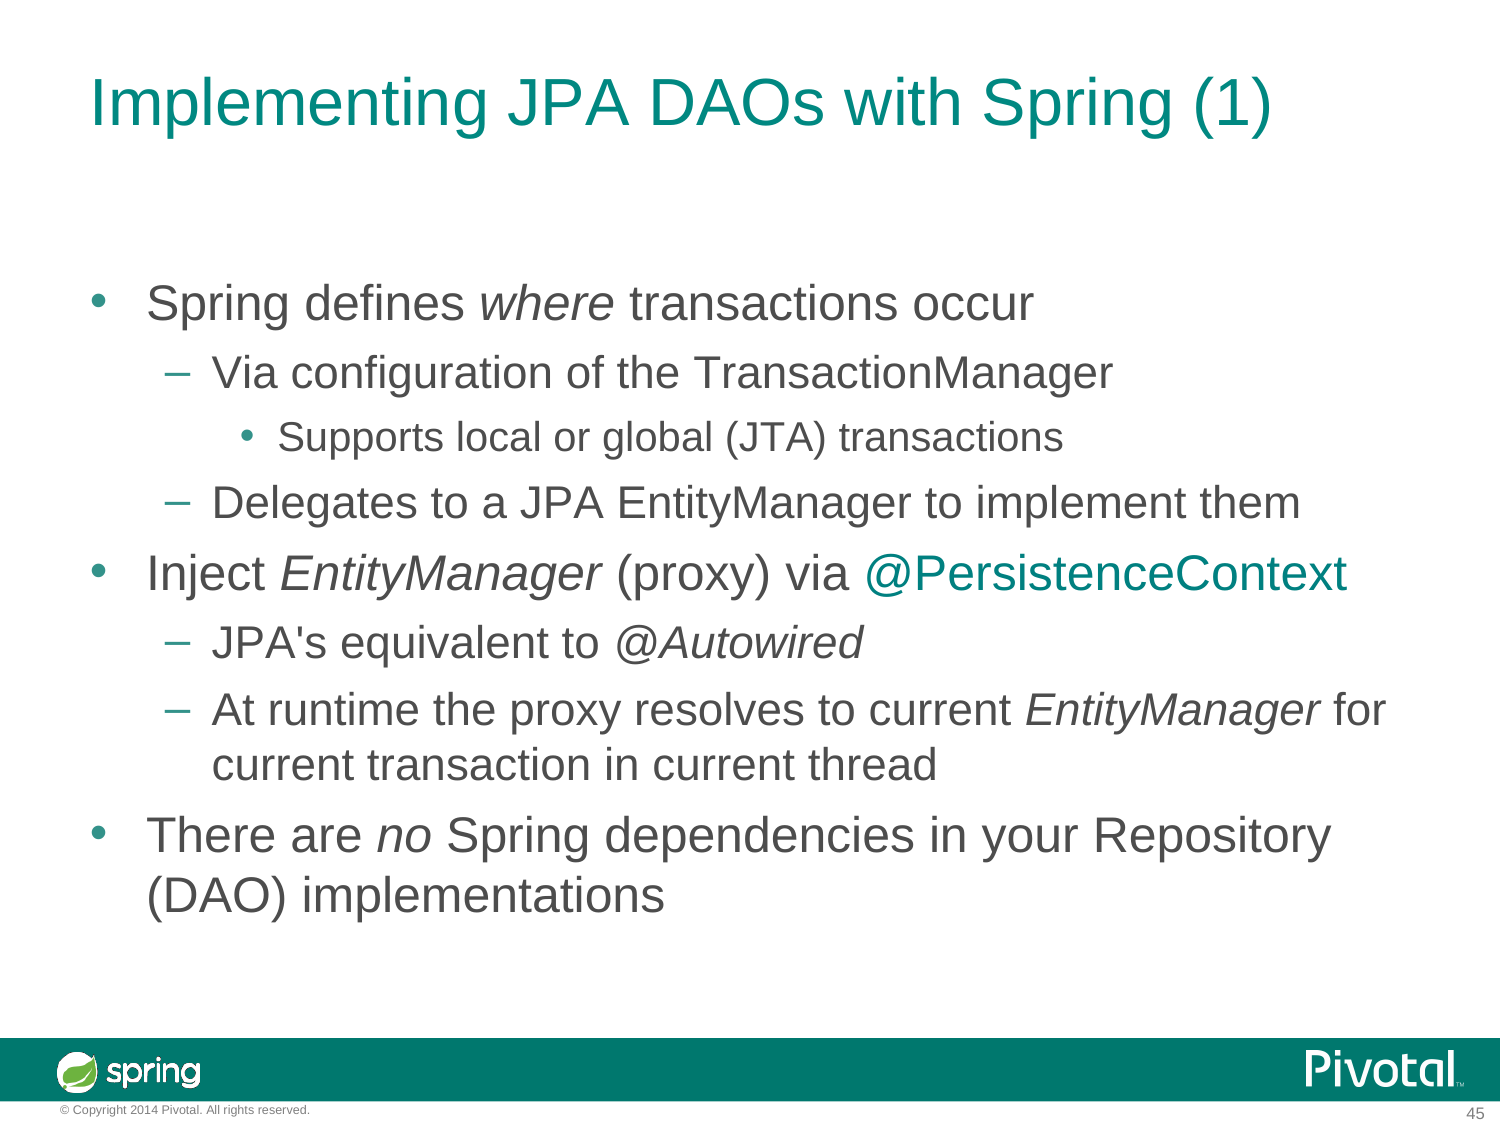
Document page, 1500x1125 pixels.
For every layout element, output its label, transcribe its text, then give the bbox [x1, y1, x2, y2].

picture [32, 1041, 210, 1103]
picture [1306, 1050, 1464, 1087]
title Implementing JPA DAOs with Spring (1) [75, 45, 1426, 233]
list Spring defines where transactions occur Via configuration of the TransactionManager Supports local or global (JTA) transactions Delegates to a JPA EntityManager to implement them Inject EntityManager (proxy) via @PersistenceContext JPA's equivalent to @Autowired At runtime the proxy resolves to current EntityManager for current transaction in current thread There are no Spring dependencies in your Repository (DAO) implementations [75, 262, 1426, 1008]
